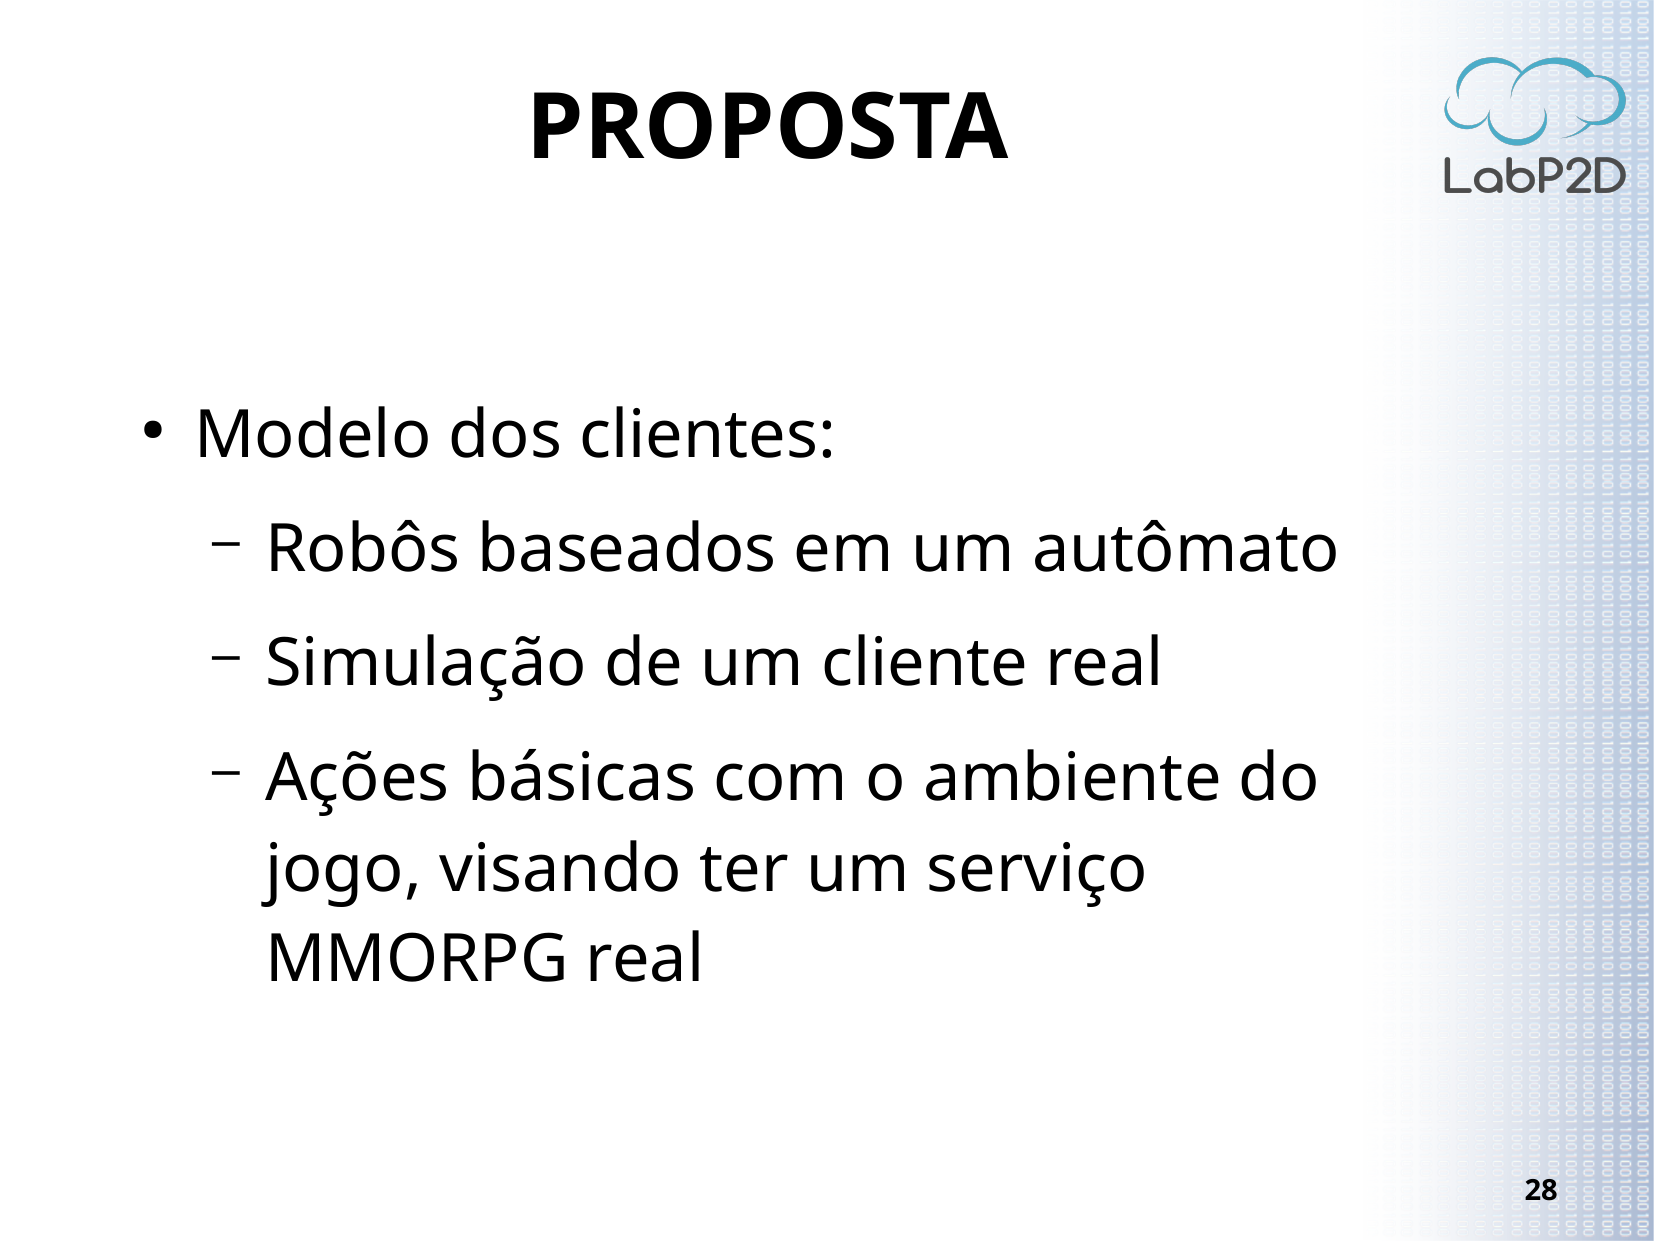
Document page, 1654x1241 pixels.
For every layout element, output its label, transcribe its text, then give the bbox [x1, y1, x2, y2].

title PROPOSTA [82, 19, 1453, 227]
list Modelo dos clientes: Robôs baseados em um autômato Simulação de um cliente real Ações básicas com o ambiente do jogo, visando ter um serviço MMORPG real [123, 271, 1406, 1116]
picture [1360, 1, 1654, 1240]
